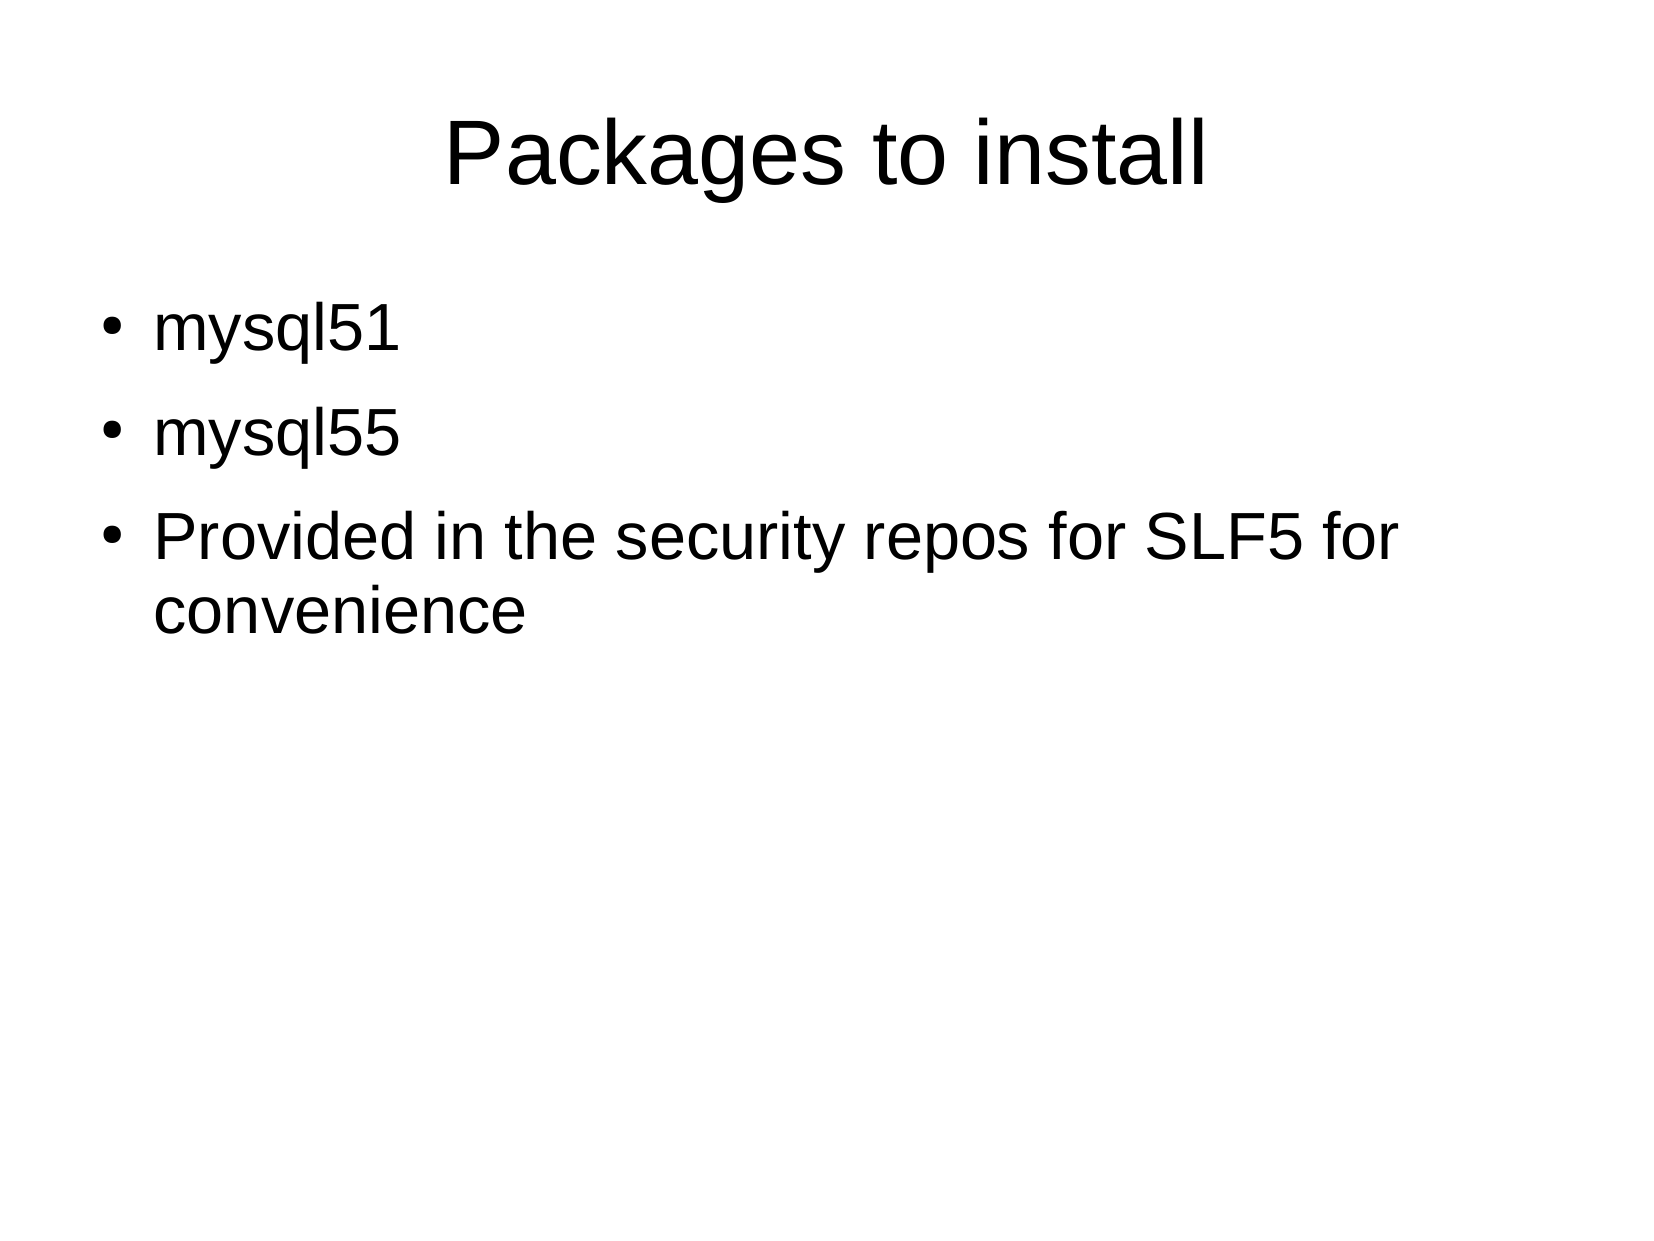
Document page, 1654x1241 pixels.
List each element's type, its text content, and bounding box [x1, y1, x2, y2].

title Packages to install [82, 49, 1571, 257]
list mysql51 mysql55 Provided in the security repos for SLF5 for convenience [82, 290, 1571, 1109]
